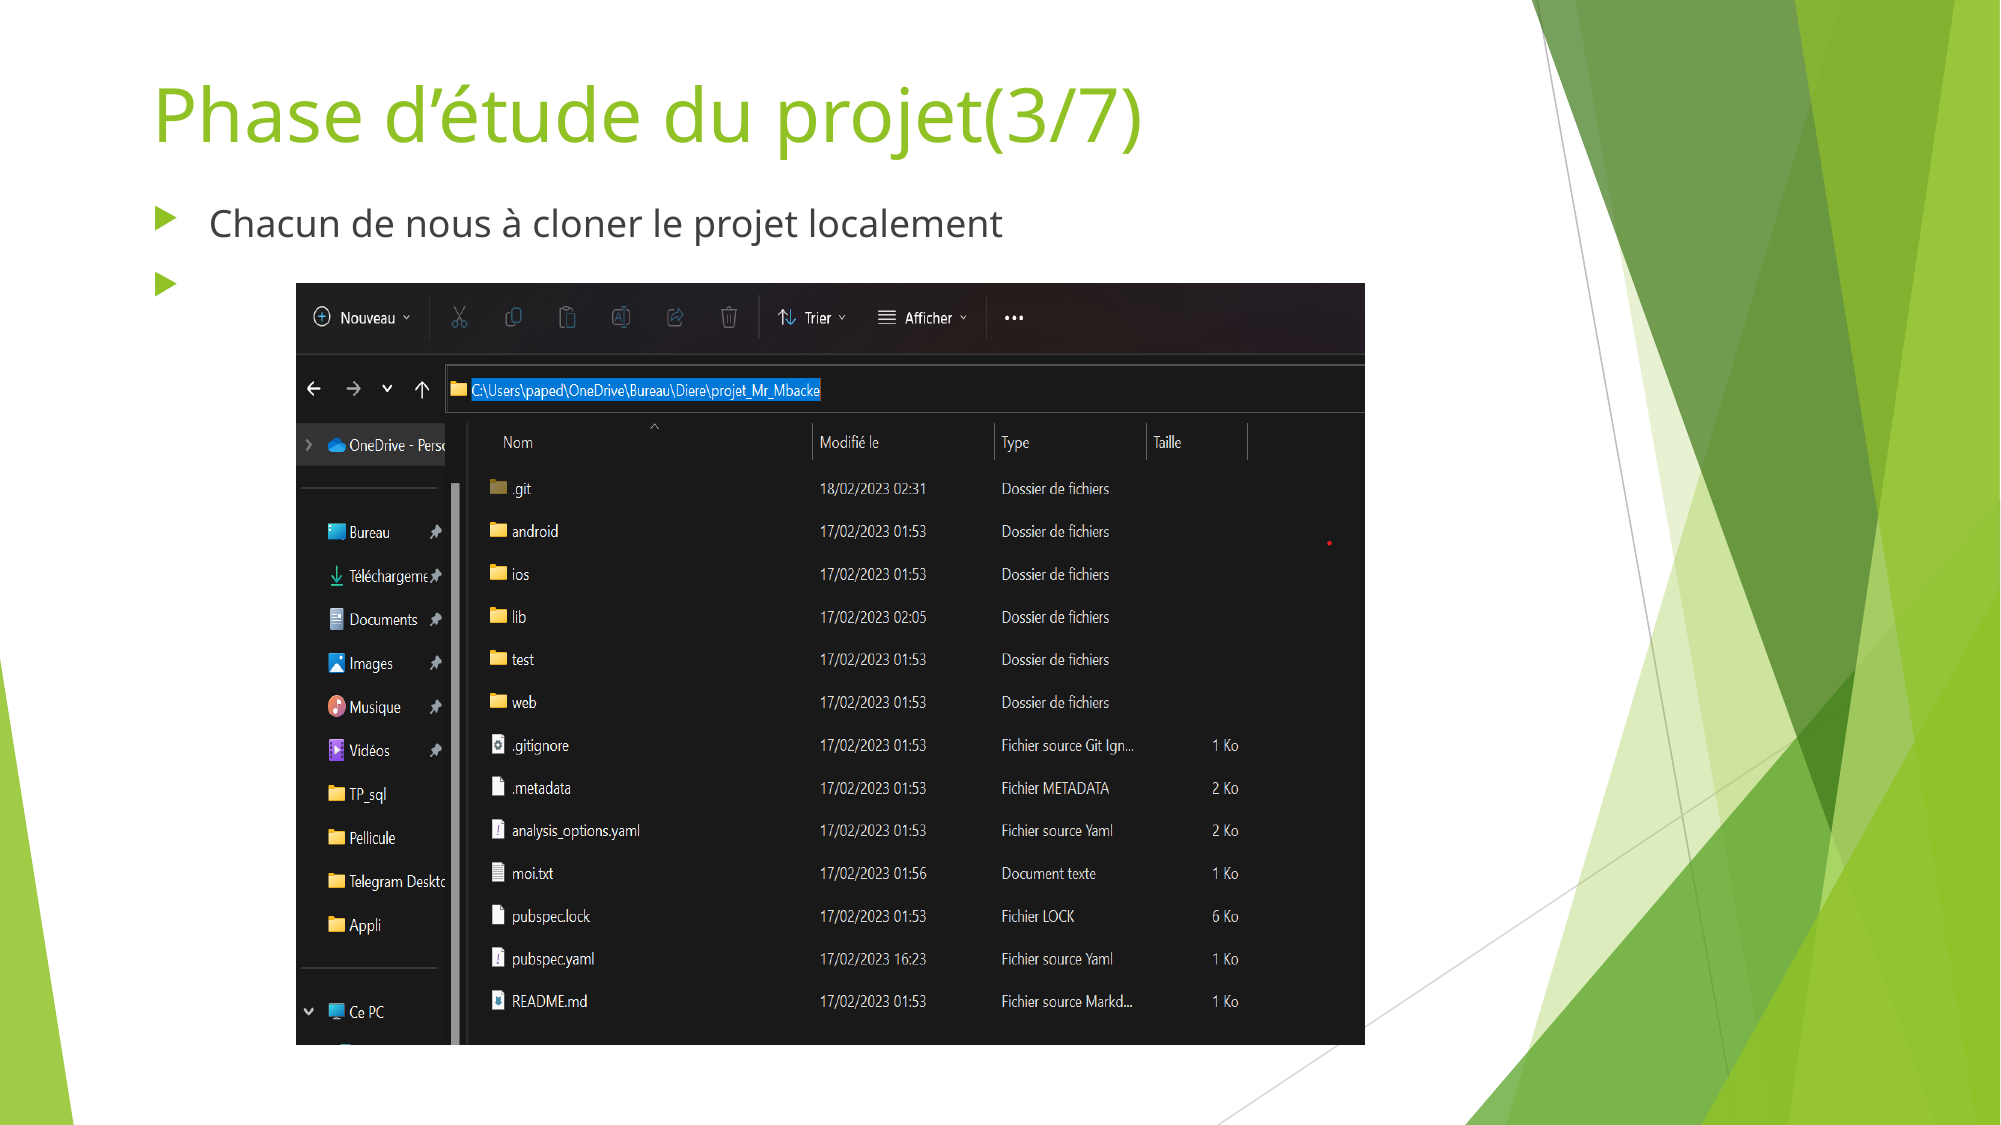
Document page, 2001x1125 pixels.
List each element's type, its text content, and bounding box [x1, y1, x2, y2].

picture [296, 283, 1365, 1045]
title Phase d’étude du projet(3/7) [137, 59, 1863, 192]
list Chacun de nous à cloner le projet localement [137, 192, 1863, 1014]
